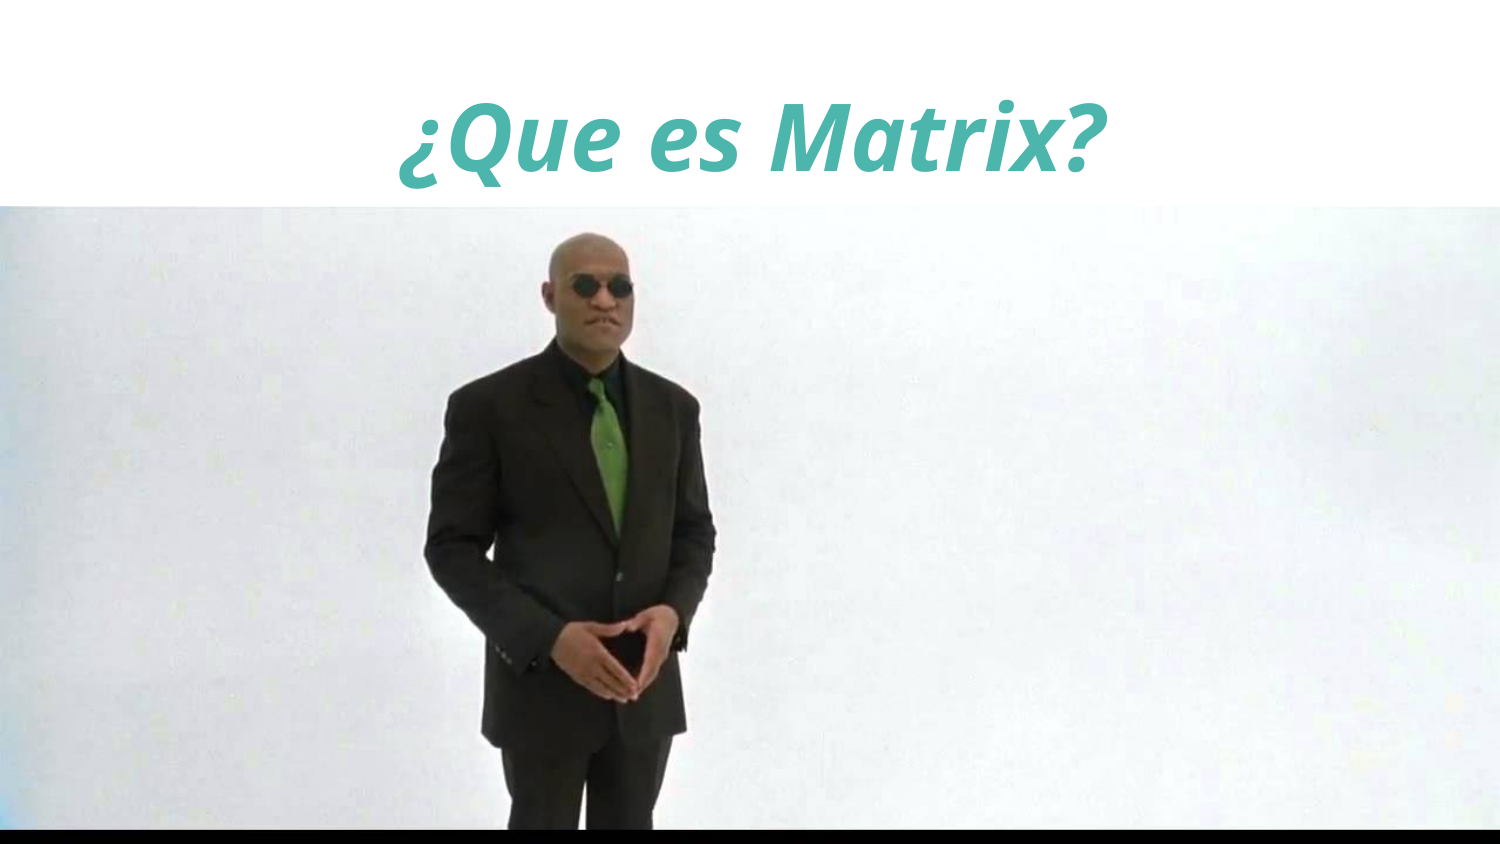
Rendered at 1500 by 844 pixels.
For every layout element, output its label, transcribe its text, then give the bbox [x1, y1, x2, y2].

title ¿Que es Matrix? [55, 7, 1453, 260]
picture [0, 206, 1500, 844]
